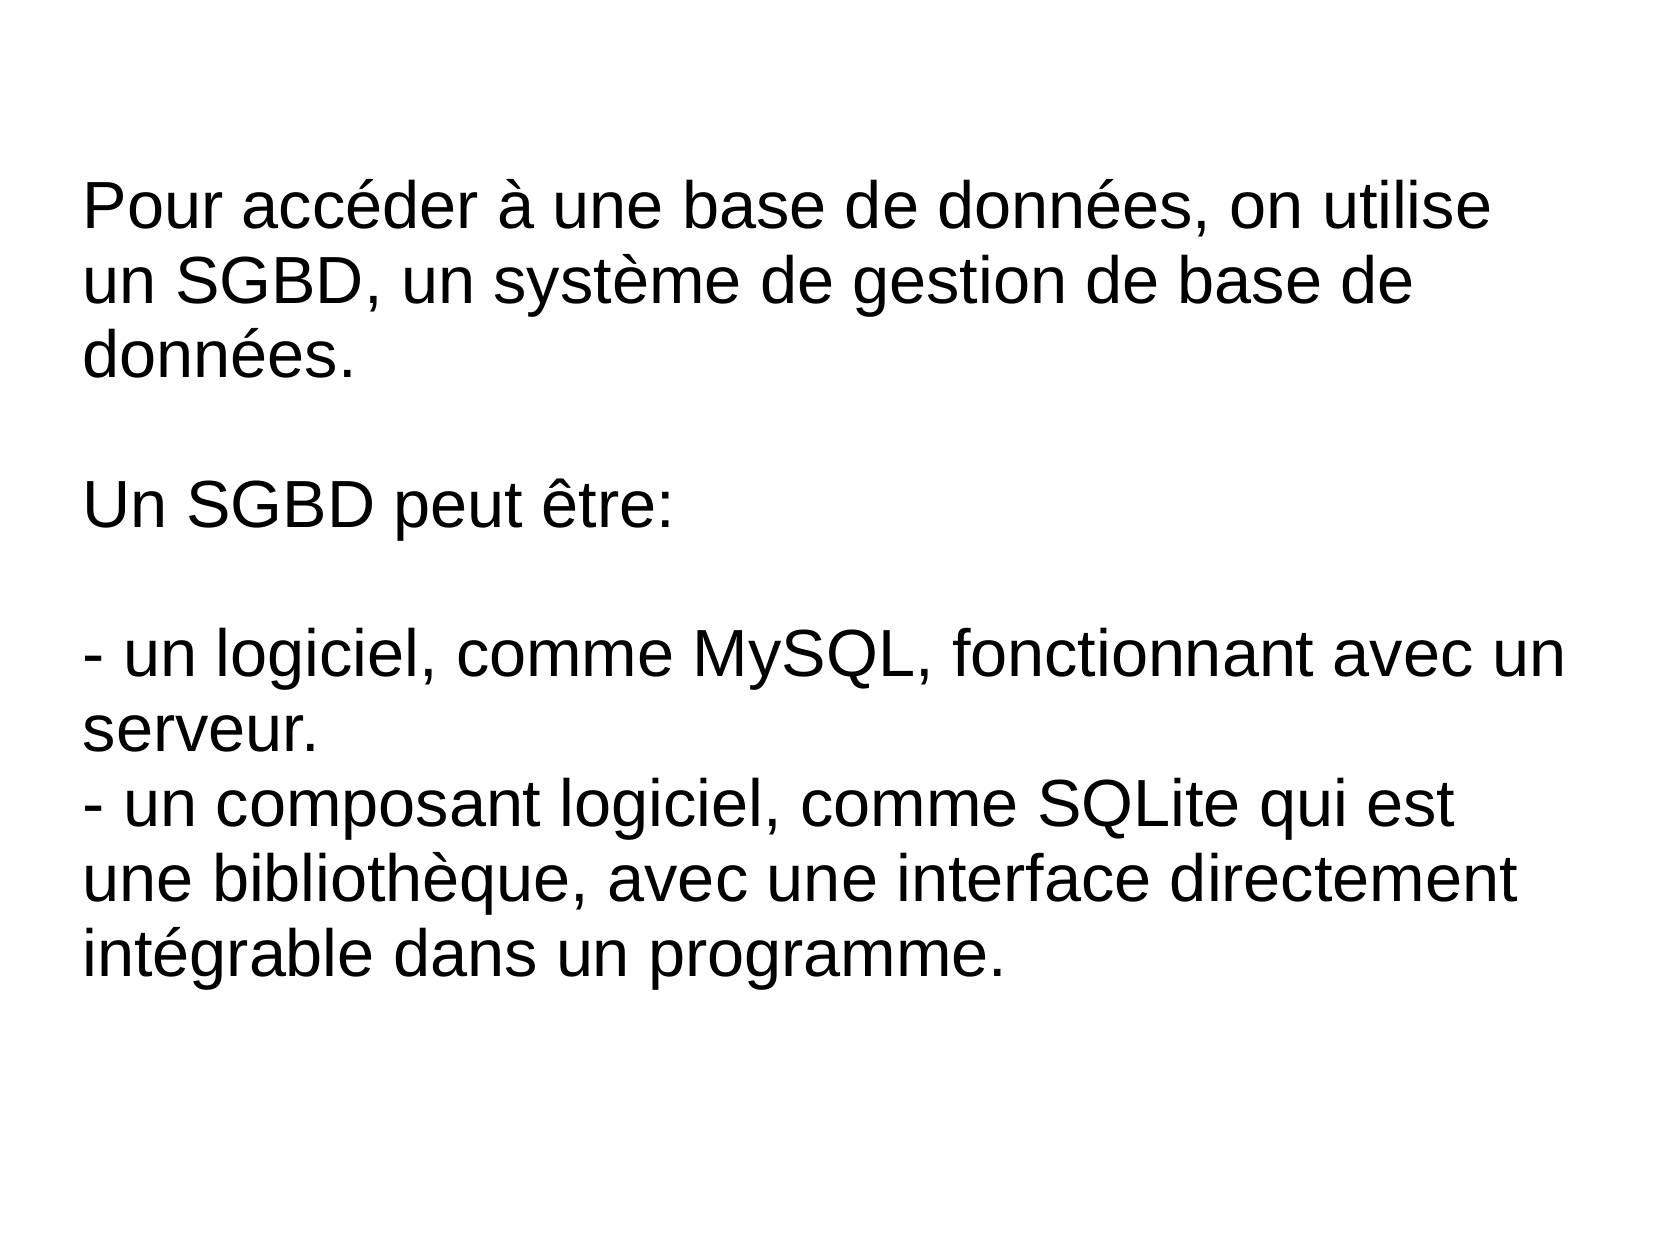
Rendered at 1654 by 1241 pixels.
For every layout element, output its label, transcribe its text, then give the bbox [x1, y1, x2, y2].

subtitle Pour accéder à une base de données, on utilise un SGBD, un système de gestion de base de données. Un SGBD peut être: - un logiciel, comme MySQL, fonctionnant avec un serveur. - un composant logiciel, comme SQLite qui est une bibliothèque, avec une interface directement intégrable dans un programme. [82, 49, 1571, 1109]
